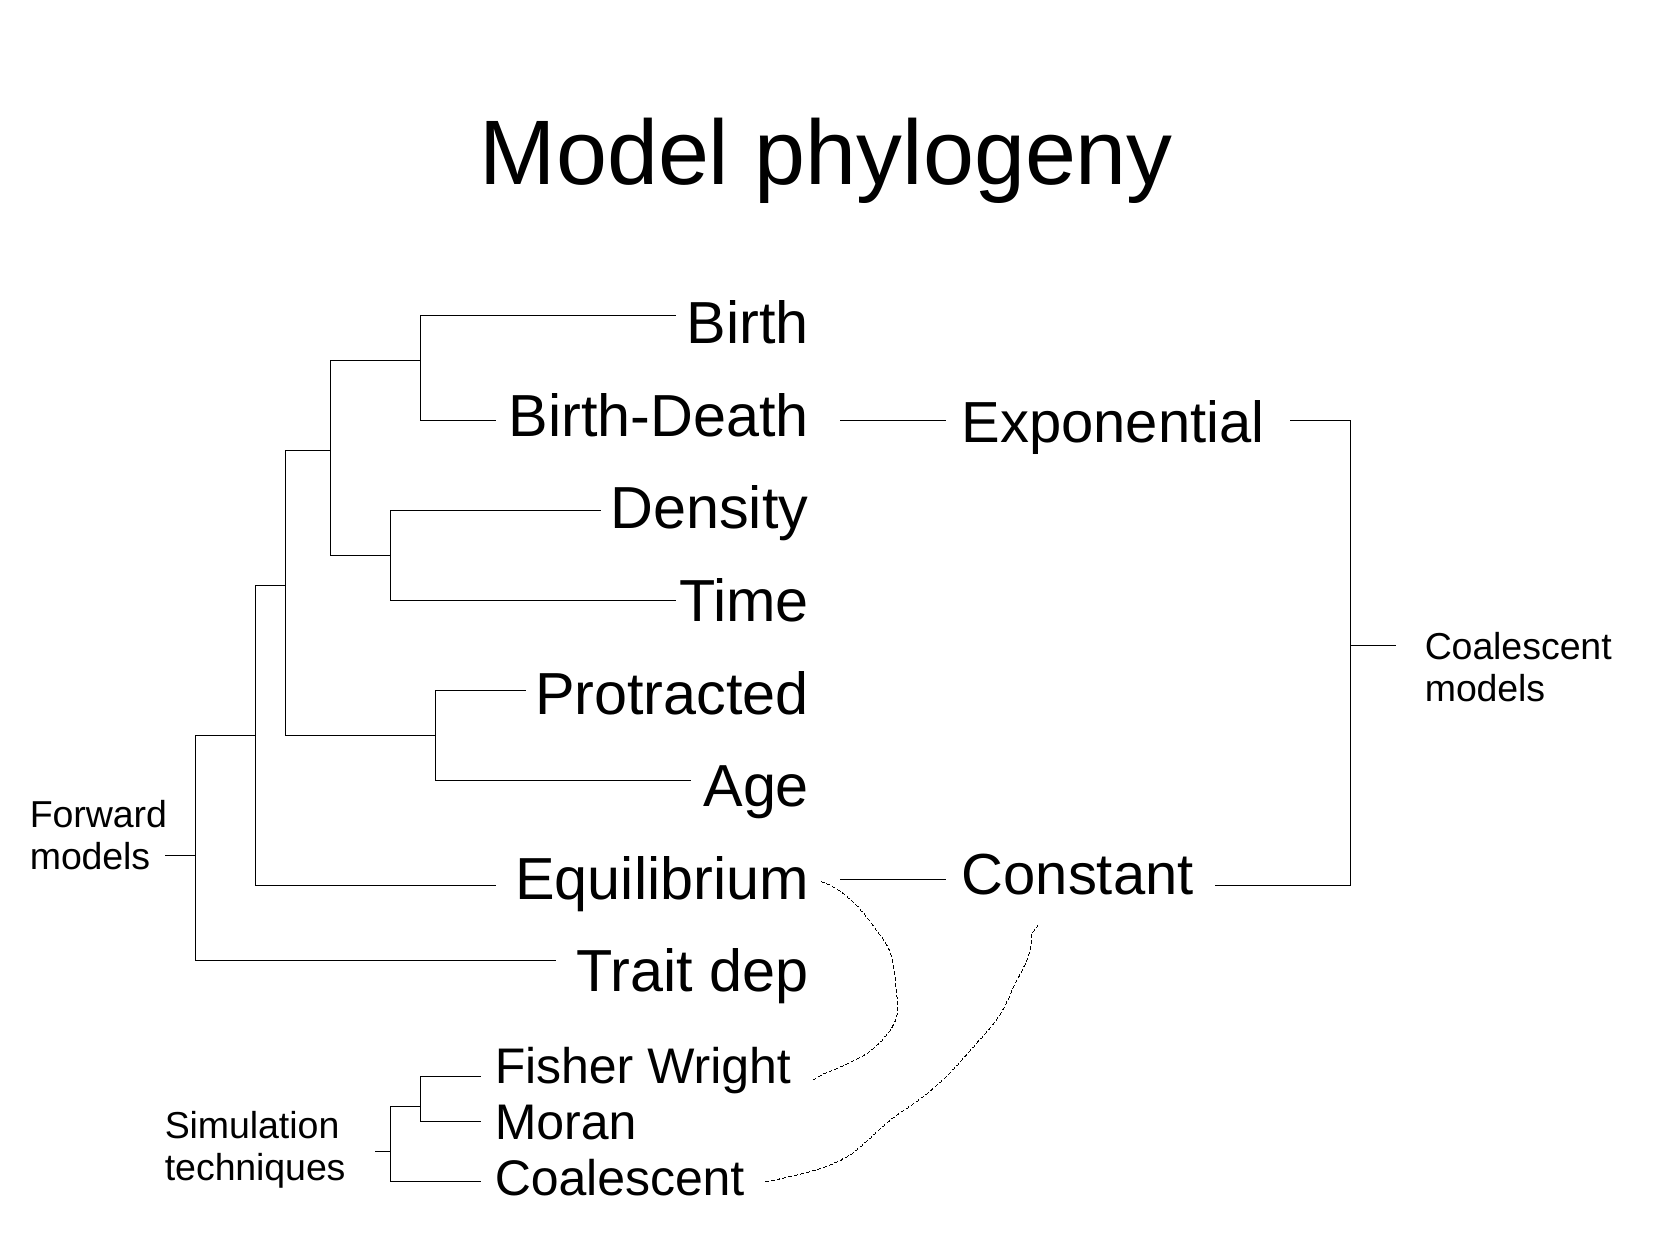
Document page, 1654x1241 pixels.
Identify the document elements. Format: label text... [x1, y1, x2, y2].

list Exponential Constant [900, 300, 1572, 910]
title Model phylogeny [82, 49, 1571, 257]
text_box Fisher Wright Moran Coalescent [480, 1031, 811, 1216]
list Birth Birth-Death Density Time Protracted Age Equilibrium Trait dep [82, 290, 809, 1010]
text_box Forward models [15, 786, 196, 886]
text_box Simulation techniques [150, 1097, 376, 1197]
text_box Coalescent models [1410, 618, 1636, 717]
